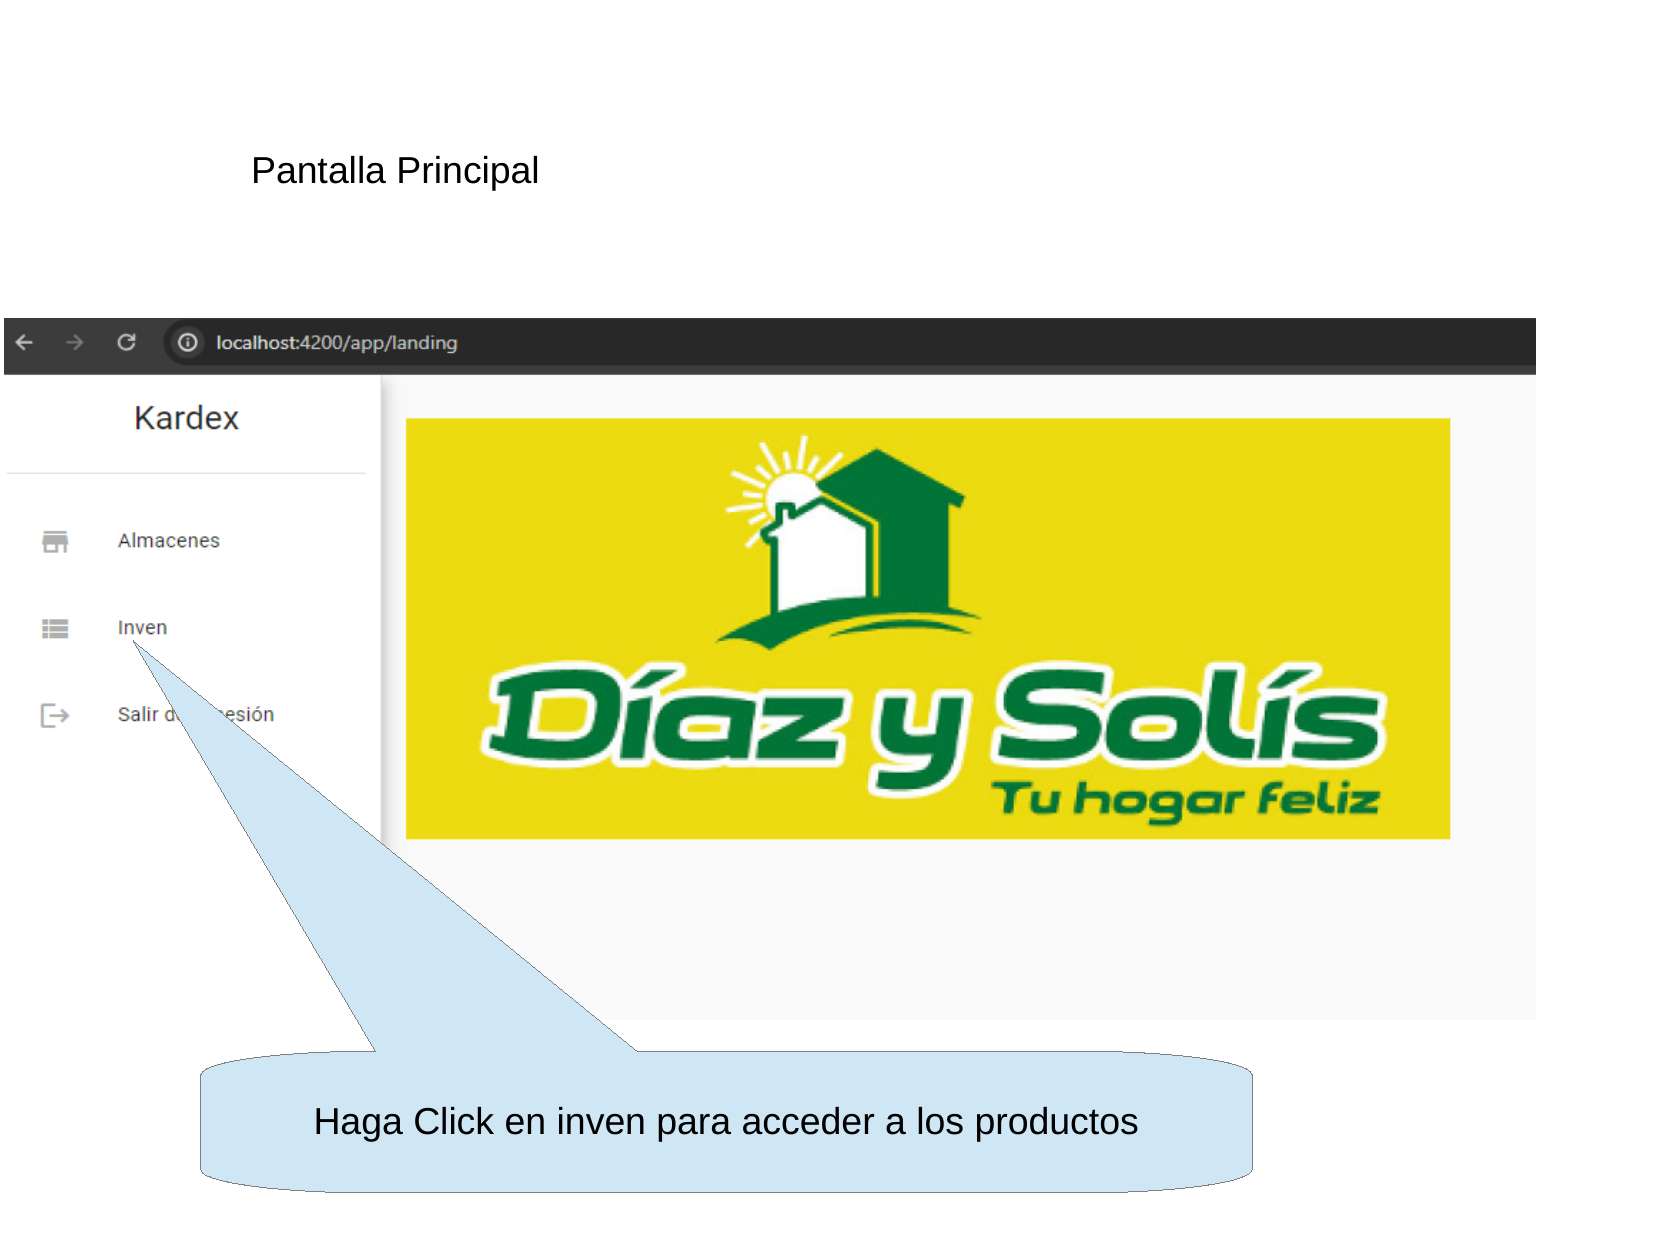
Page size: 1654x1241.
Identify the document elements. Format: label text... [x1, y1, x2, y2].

text_box Pantalla Principal [236, 141, 555, 199]
picture [4, 318, 1536, 1020]
text_box Haga Click en inven para acceder a los productos [133, 640, 1253, 1193]
